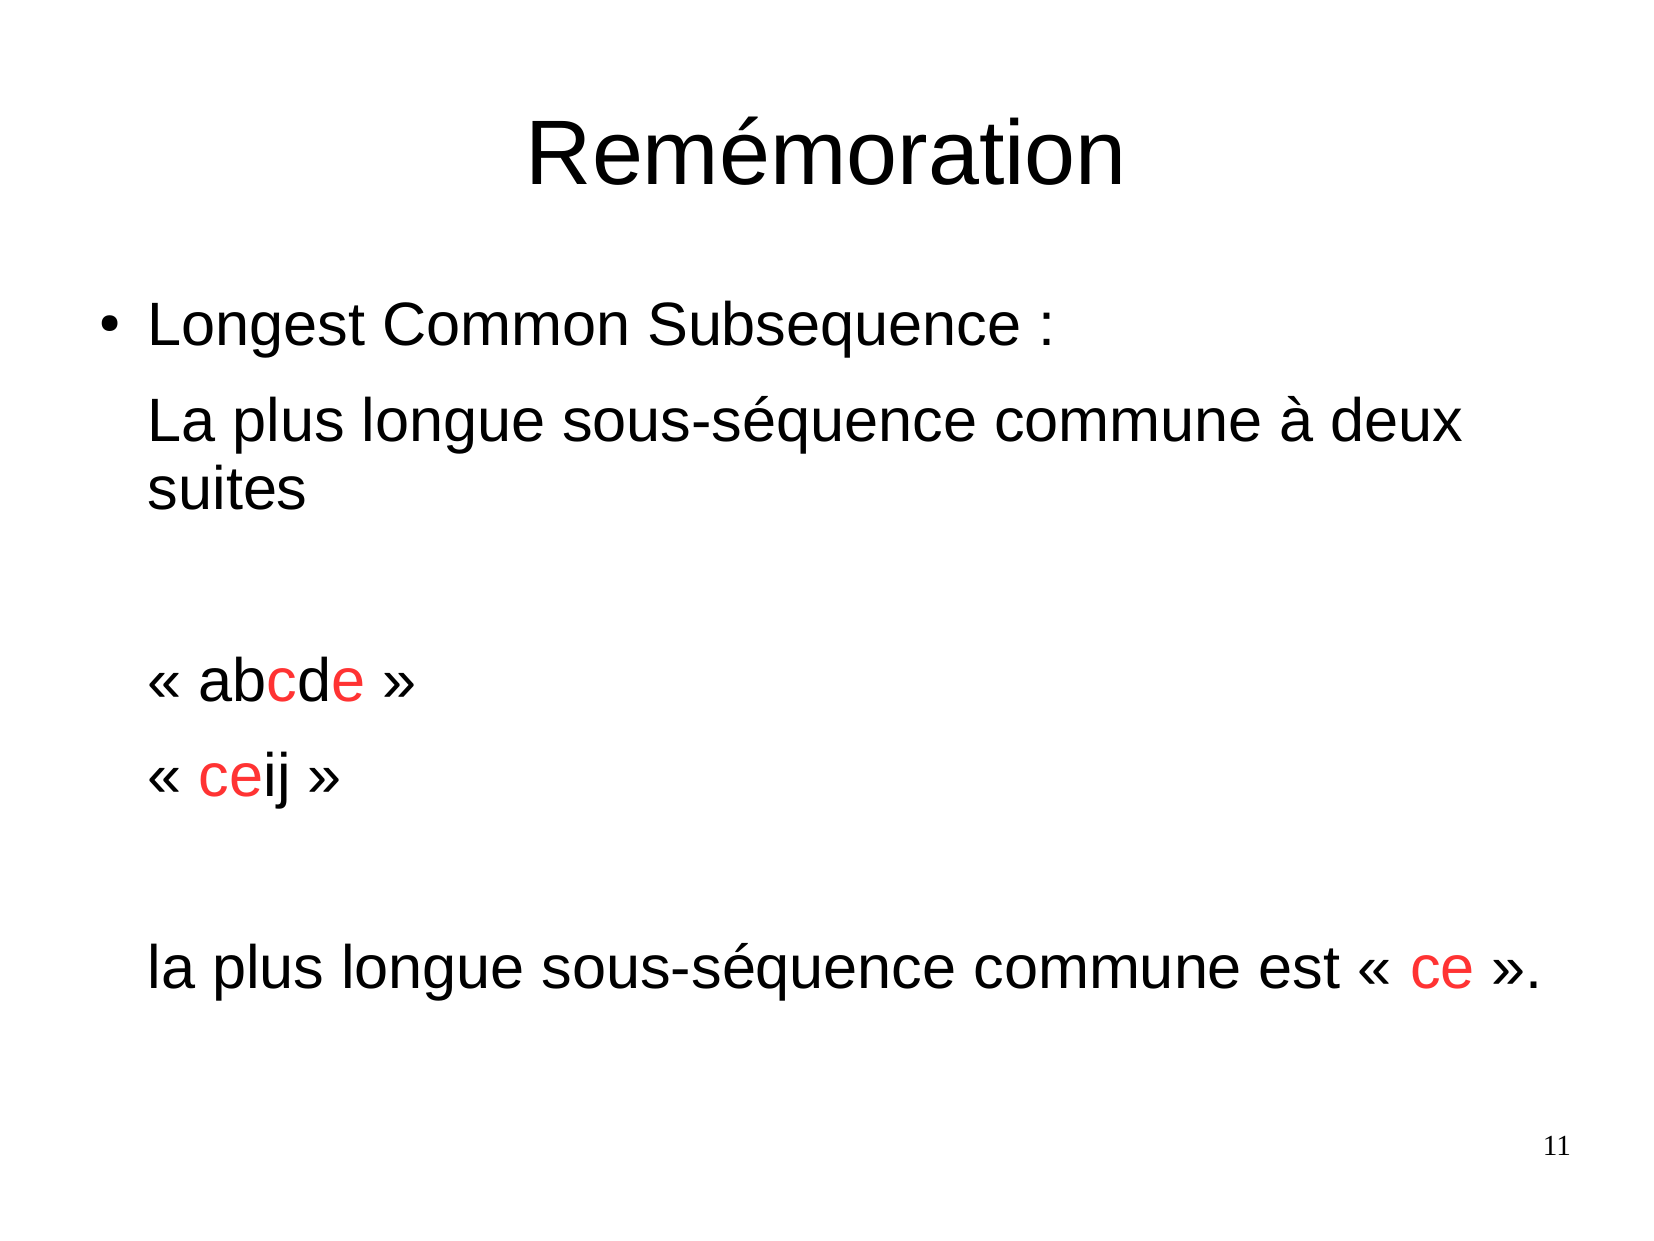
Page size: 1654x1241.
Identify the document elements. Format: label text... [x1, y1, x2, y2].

list Longest Common Subsequence : La plus longue sous-séquence commune à deux suites « abcde » « ceij » la plus longue sous-séquence commune est « ce ». [82, 290, 1571, 1010]
title Remémoration [82, 49, 1571, 257]
